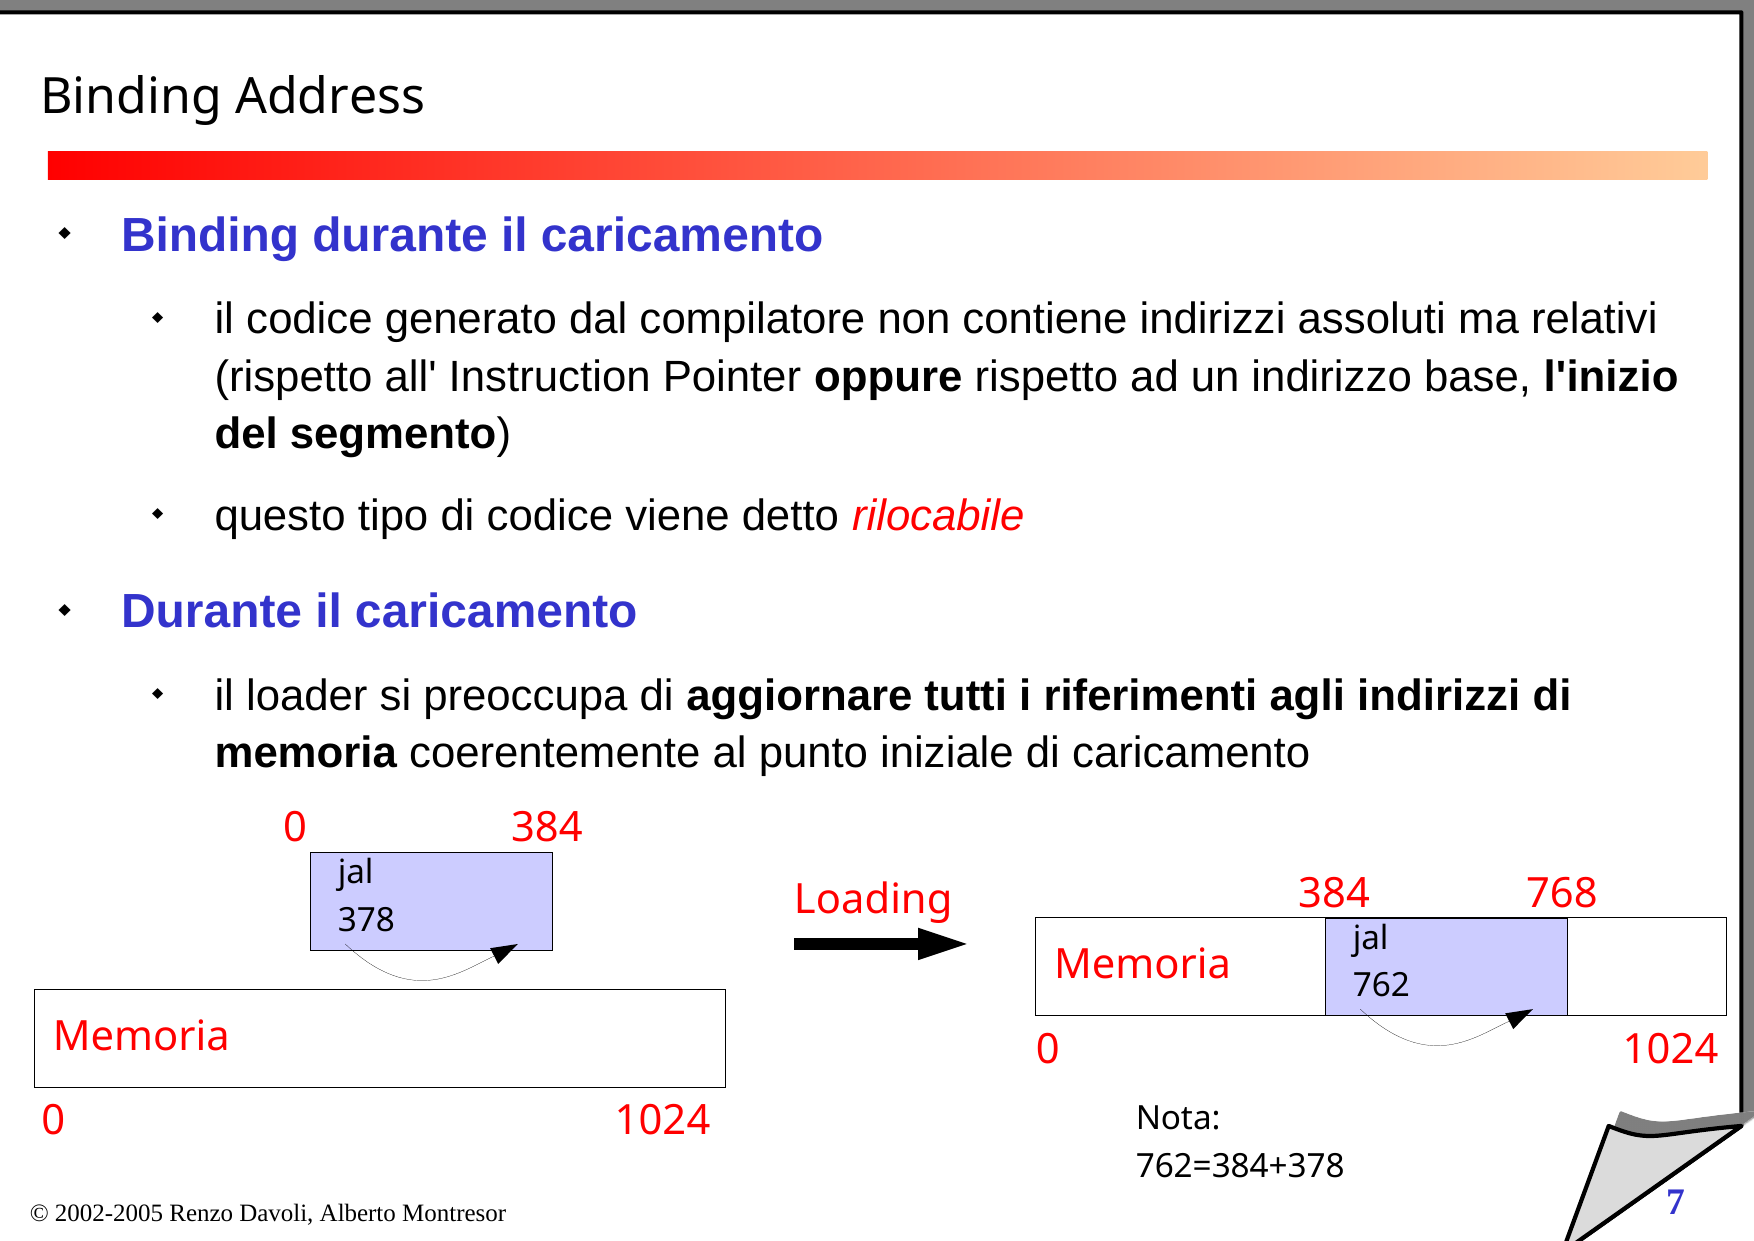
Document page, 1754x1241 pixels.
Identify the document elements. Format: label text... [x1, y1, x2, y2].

text_box jal 378 [337, 846, 410, 951]
text_box 1024 [1622, 1015, 1735, 1080]
text_box [410, 852, 553, 951]
title Binding Address [40, 49, 1714, 144]
text_box 384 [511, 794, 601, 859]
text_box 384 [1298, 859, 1388, 924]
text_box [310, 859, 337, 951]
list Binding durante il caricamento il codice generato dal compilatore non contiene indirizzi assoluti ma relativi (rispetto all' Instruction Pointer oppure rispetto ad un indirizzo base, l'inizio del segmento) questo tipo di codice viene detto rilocabile Durante il caricamento il loader si preoccupa di aggiornare tutti i riferimenti agli indirizzi di memoria coerentemente al punto iniziale di caricamento [58, 206, 1696, 815]
text_box 0 [283, 794, 373, 859]
text_box Memoria [1054, 930, 1250, 995]
text_box jal 762 [1353, 911, 1425, 1017]
text_box 768 [1526, 859, 1616, 924]
text_box [1325, 924, 1353, 1016]
text_box Loading [794, 865, 966, 930]
text_box 0 [1035, 1015, 1066, 1080]
text_box 0 [41, 1087, 72, 1152]
text_box 1024 [614, 1087, 727, 1152]
text_box Nota: 762=384+378 [1135, 1091, 1359, 1212]
text_box Memoria [52, 1002, 249, 1067]
text_box [1425, 918, 1568, 1016]
